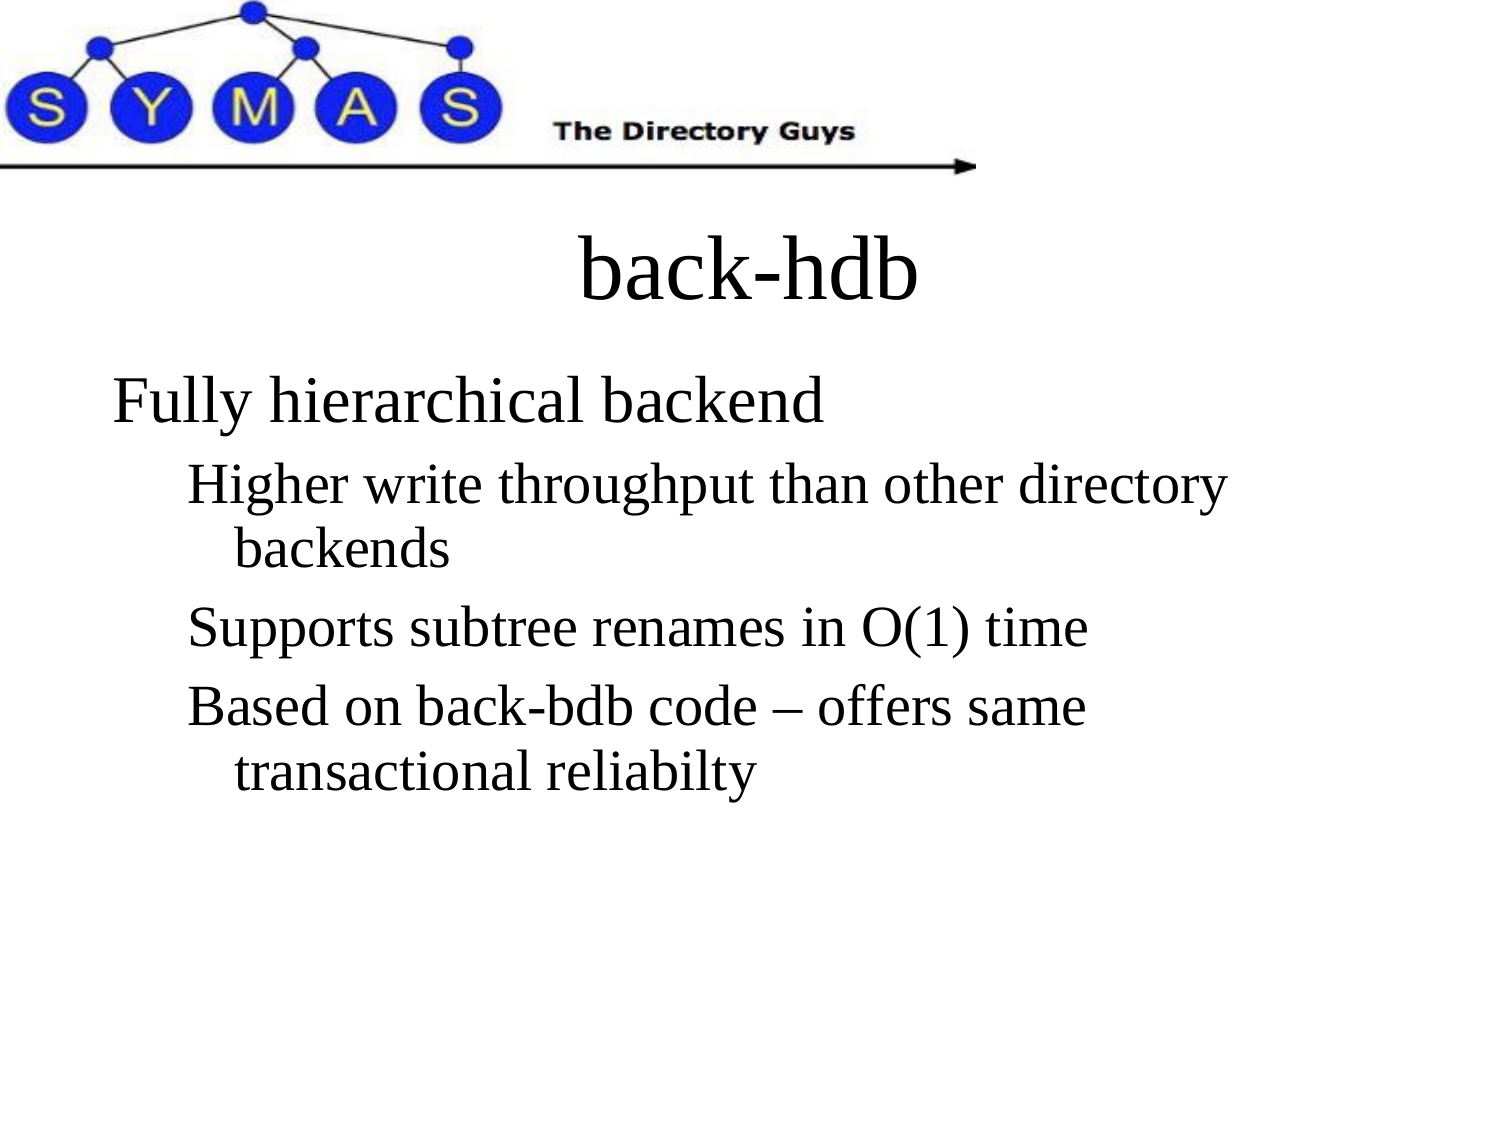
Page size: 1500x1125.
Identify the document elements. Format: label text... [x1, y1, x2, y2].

title back-hdb [112, 187, 1388, 351]
picture [0, 0, 976, 188]
list Fully hierarchical backend Higher write throughput than other directory backends Supports subtree renames in O(1) time Based on back-bdb code – offers same transactional reliabilty [112, 362, 1388, 1038]
